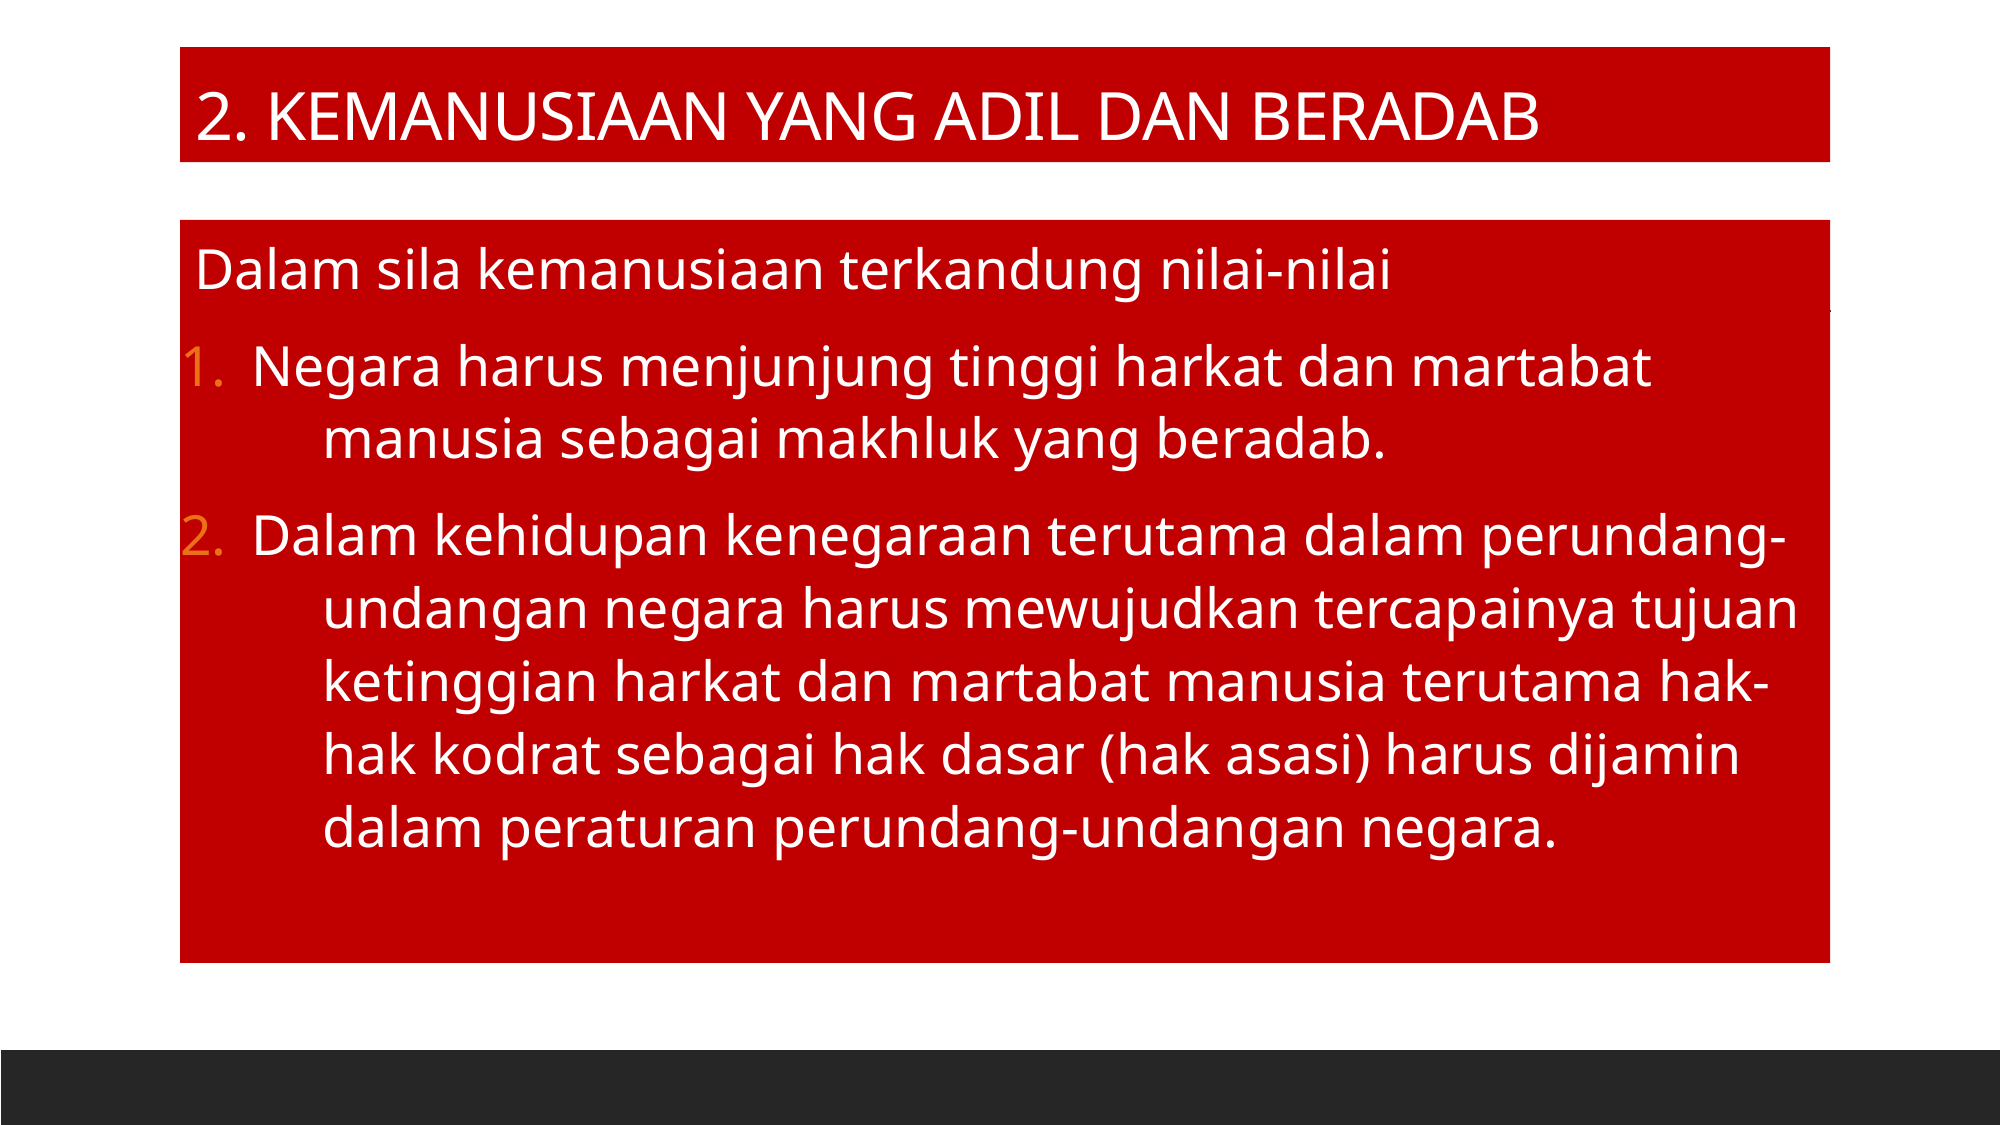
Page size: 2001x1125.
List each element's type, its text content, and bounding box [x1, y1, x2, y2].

title 2. KEMANUSIAAN YANG ADIL DAN BERADAB [180, 47, 1831, 163]
list Dalam sila kemanusiaan terkandung nilai-nilai Negara harus menjunjung tinggi harkat dan martabat manusia sebagai makhluk yang beradab. Dalam kehidupan kenegaraan terutama dalam perundang-undangan negara harus mewujudkan tercapainya tujuan ketinggian harkat dan martabat manusia terutama hak-hak kodrat sebagai hak dasar (hak asasi) harus dijamin dalam peraturan perundang-undangan negara. [180, 219, 1831, 963]
